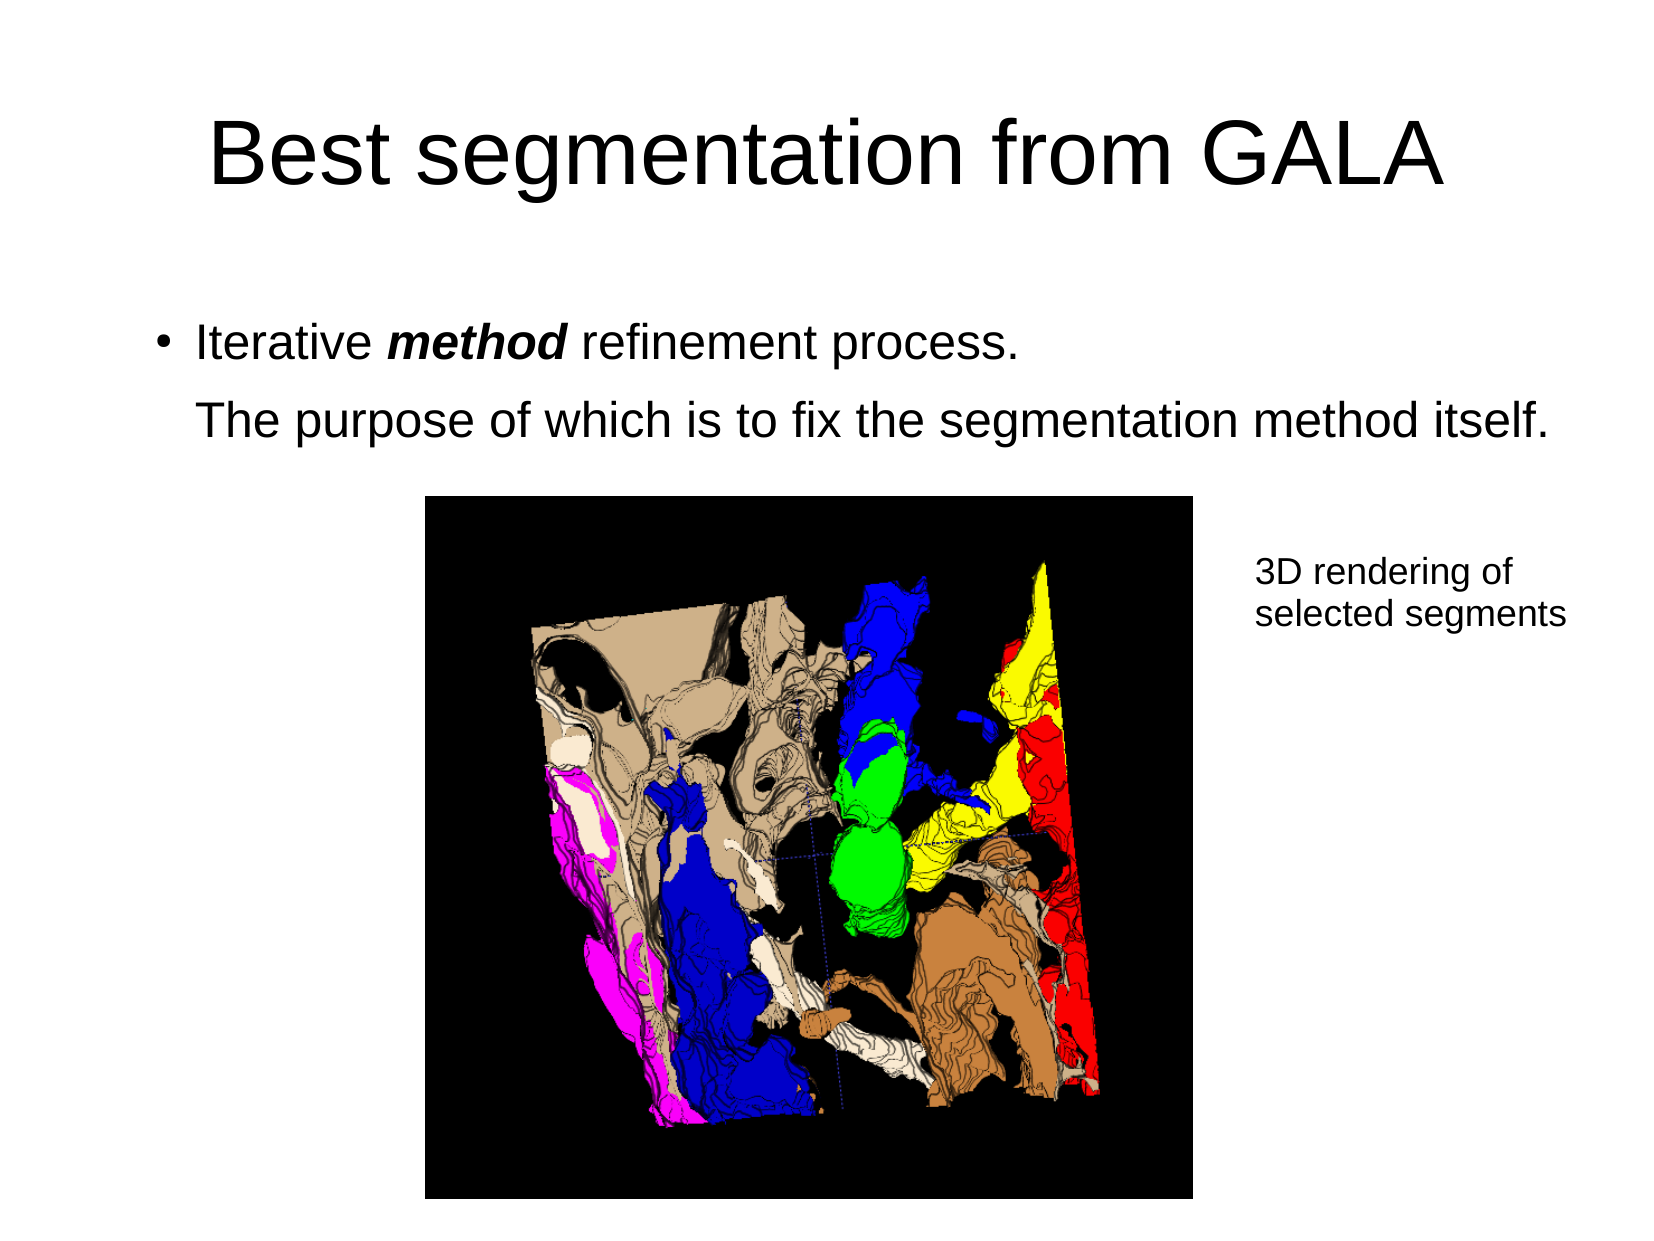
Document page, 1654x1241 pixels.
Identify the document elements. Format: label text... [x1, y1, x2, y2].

title Best segmentation from GALA [82, 49, 1571, 257]
text_box 3D rendering of selected segments [1240, 543, 1630, 662]
list Iterative method refinement process. The purpose of which is to fix the segmentation method itself. [141, 236, 1630, 485]
picture [425, 496, 1193, 1199]
